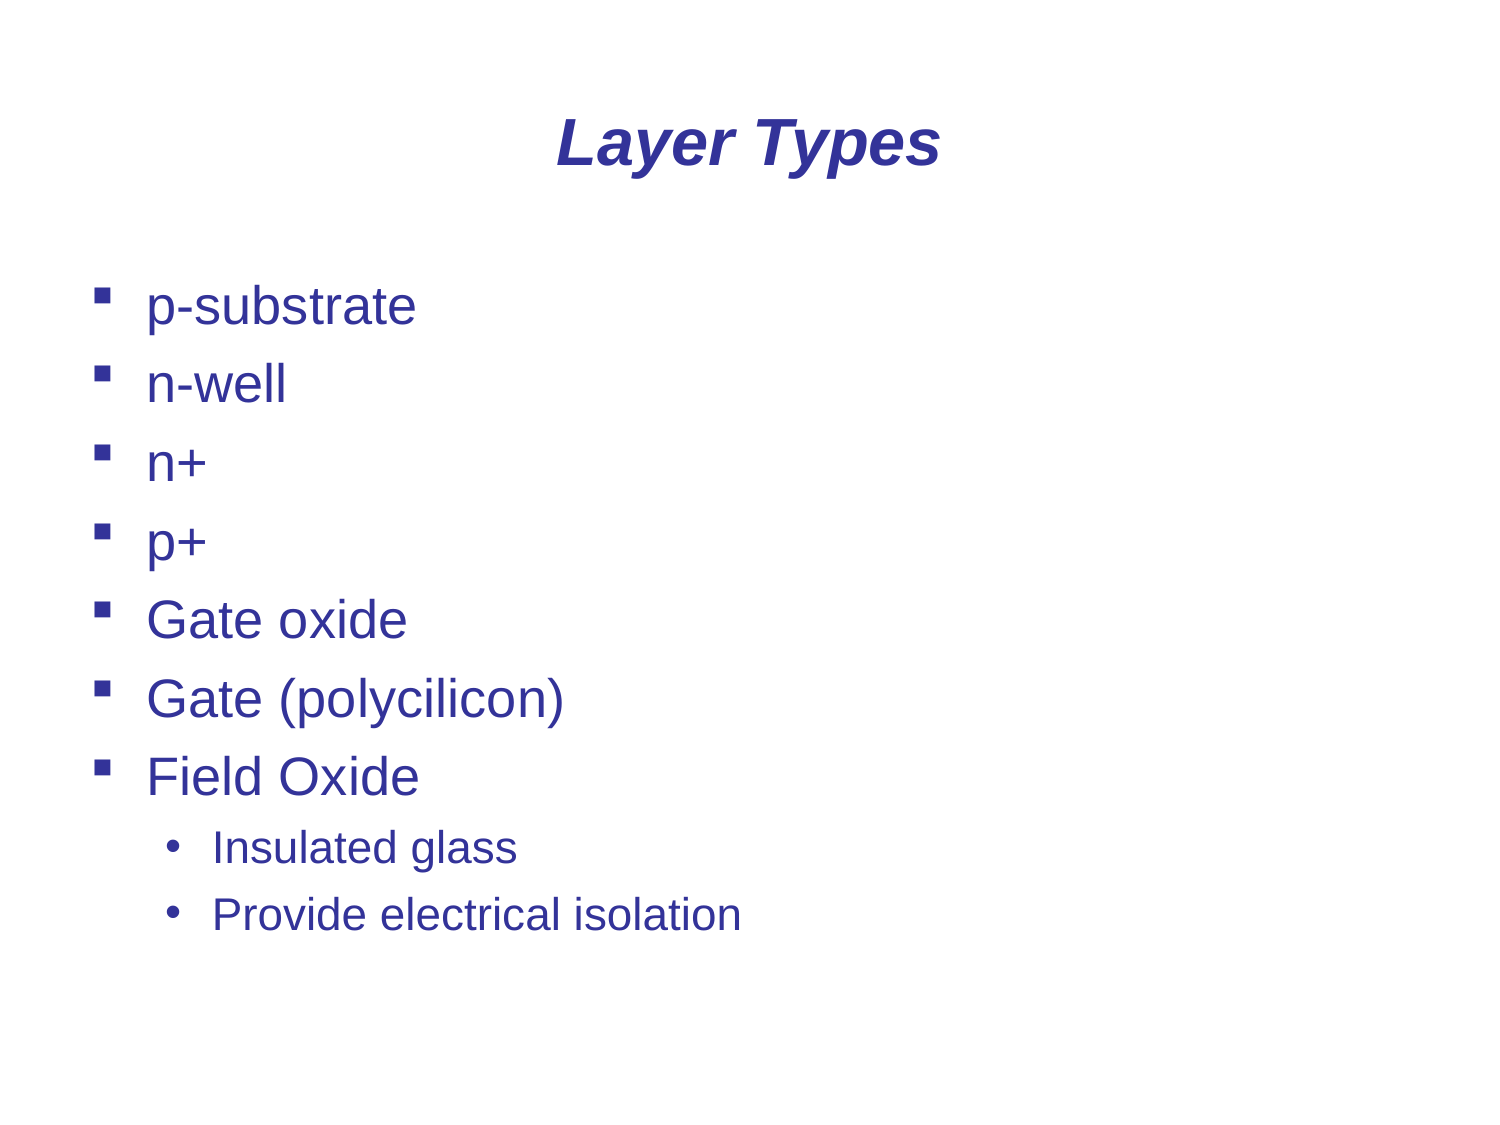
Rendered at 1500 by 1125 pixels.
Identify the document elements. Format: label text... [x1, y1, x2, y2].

list p-substrate n-well n+ p+ Gate oxide Gate (polycilicon) Field Oxide Insulated glass Provide electrical isolation [75, 262, 1426, 1005]
title Layer Types [75, 45, 1426, 233]
